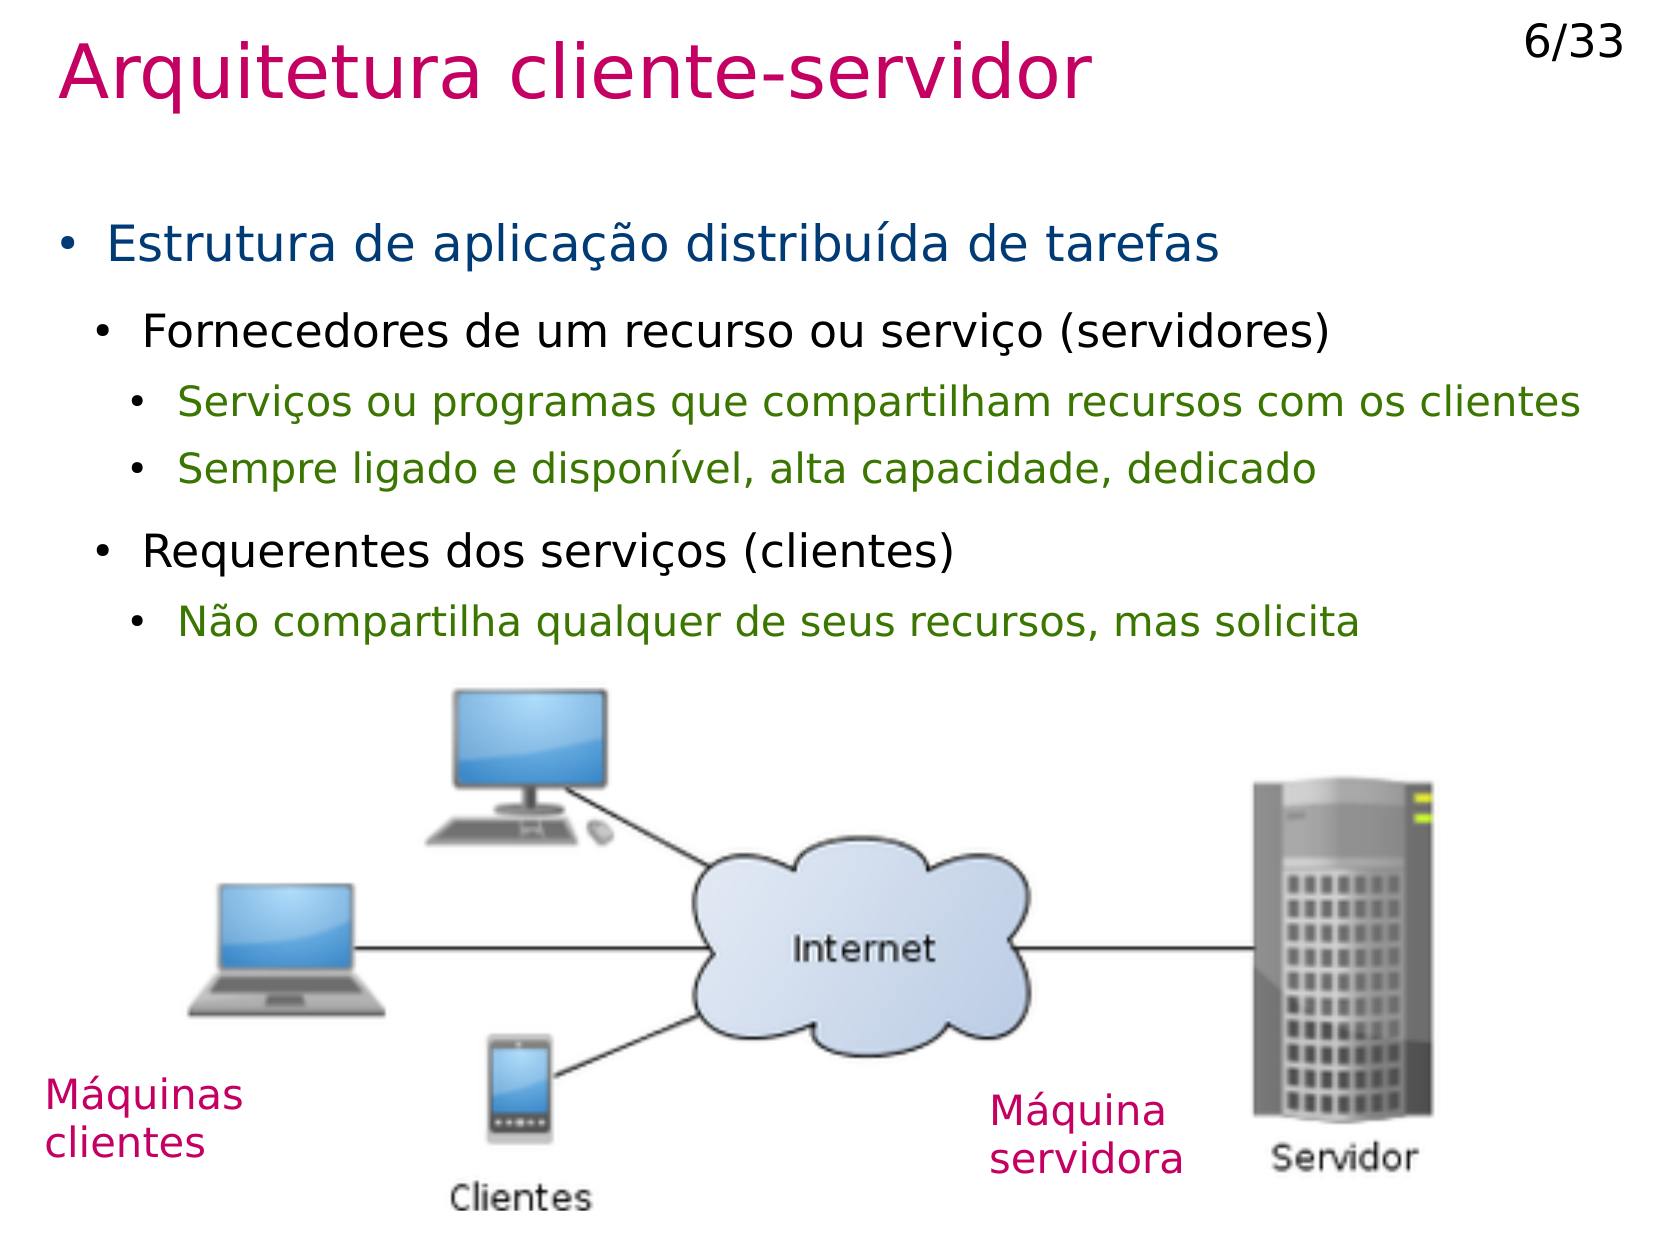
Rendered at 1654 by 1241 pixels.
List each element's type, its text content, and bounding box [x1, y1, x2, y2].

picture [143, 679, 1477, 1211]
text_box Máquina servidora [974, 1079, 1329, 1211]
list Estrutura de aplicação distribuída de tarefas Fornecedores de um recurso ou serviço (servidores) Serviços ou programas que compartilham recursos com os clientes Sempre ligado e disponível, alta capacidade, dedicado Requerentes dos serviços (clientes) Não compartilha qualquer de seus recursos, mas solicita [59, 206, 1625, 1211]
title Arquitetura cliente-servidor [59, 29, 1625, 148]
text_box Máquinas clientes [29, 1062, 384, 1195]
